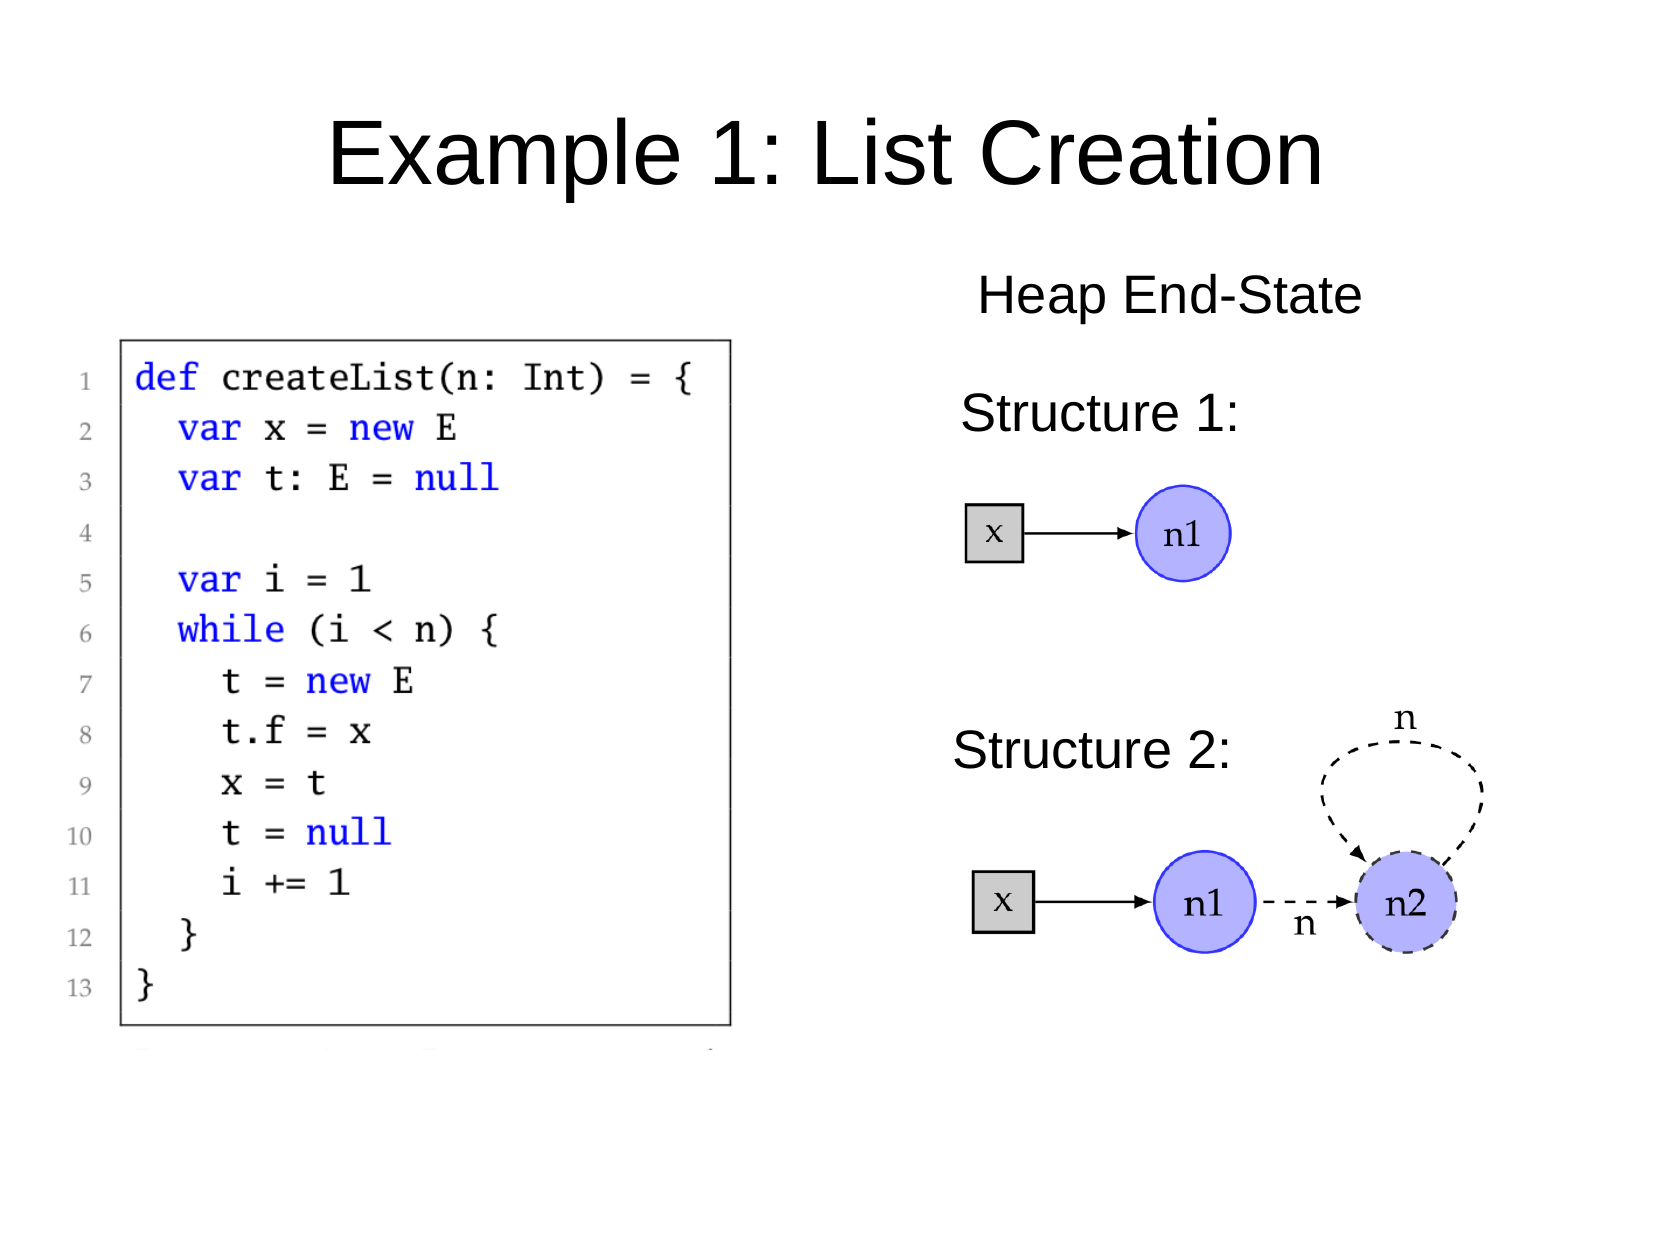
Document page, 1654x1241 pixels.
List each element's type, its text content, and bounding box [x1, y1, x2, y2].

text_box Structure 1: [945, 375, 1471, 456]
picture [62, 328, 751, 1051]
text_box Heap End-State [963, 257, 1489, 338]
picture [961, 698, 1501, 976]
title Example 1: List Creation [82, 49, 1571, 257]
text_box Structure 2: [937, 712, 1463, 793]
picture [941, 449, 1258, 604]
